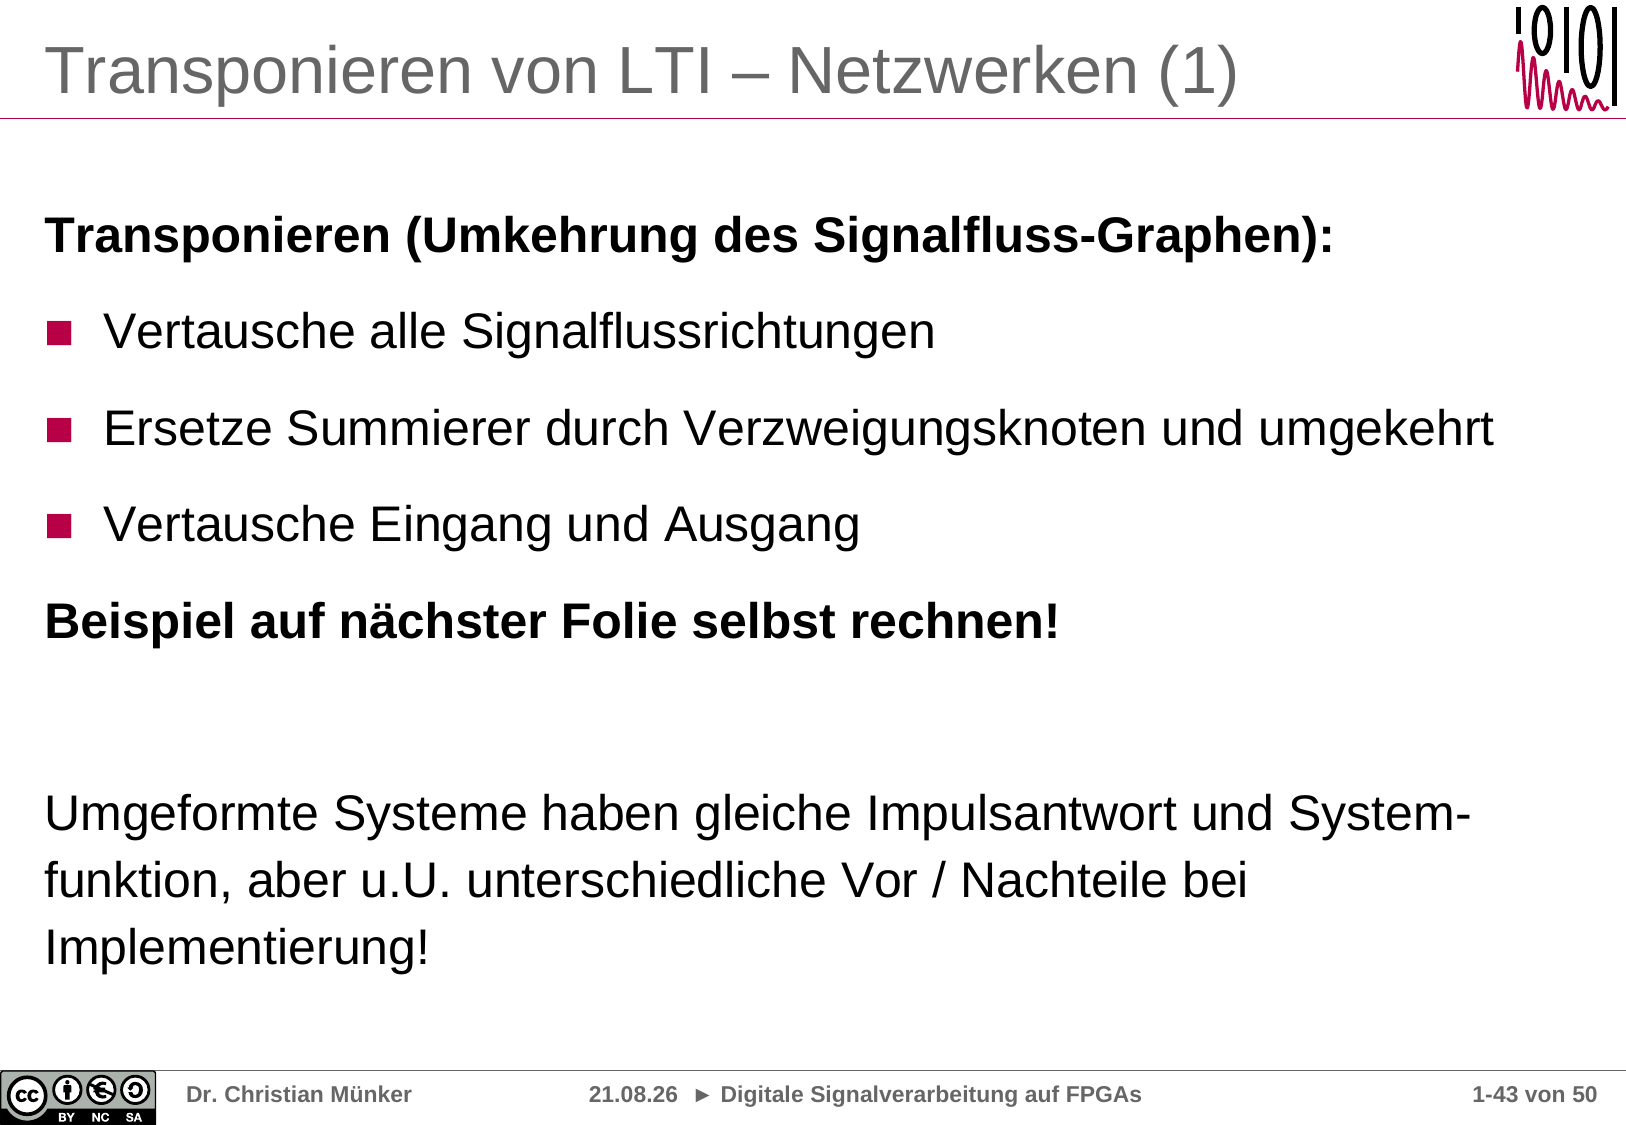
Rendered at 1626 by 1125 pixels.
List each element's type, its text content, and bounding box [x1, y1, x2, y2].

title Transponieren von LTI – Netzwerken (1) [44, 17, 1371, 130]
list Transponieren (Umkehrung des Signalfluss-Graphen): Vertausche alle Signalflussrichtungen Ersetze Summierer durch Verzweigungsknoten und umgekehrt Vertausche Eingang und Ausgang Beispiel auf nächster Folie selbst rechnen! Umgeformte Systeme haben gleiche Impulsantwort und System-funktion, aber u.U. unterschiedliche Vor / Nachteile bei Implementierung! [44, 196, 1581, 1071]
picture [1512, 0, 1624, 114]
